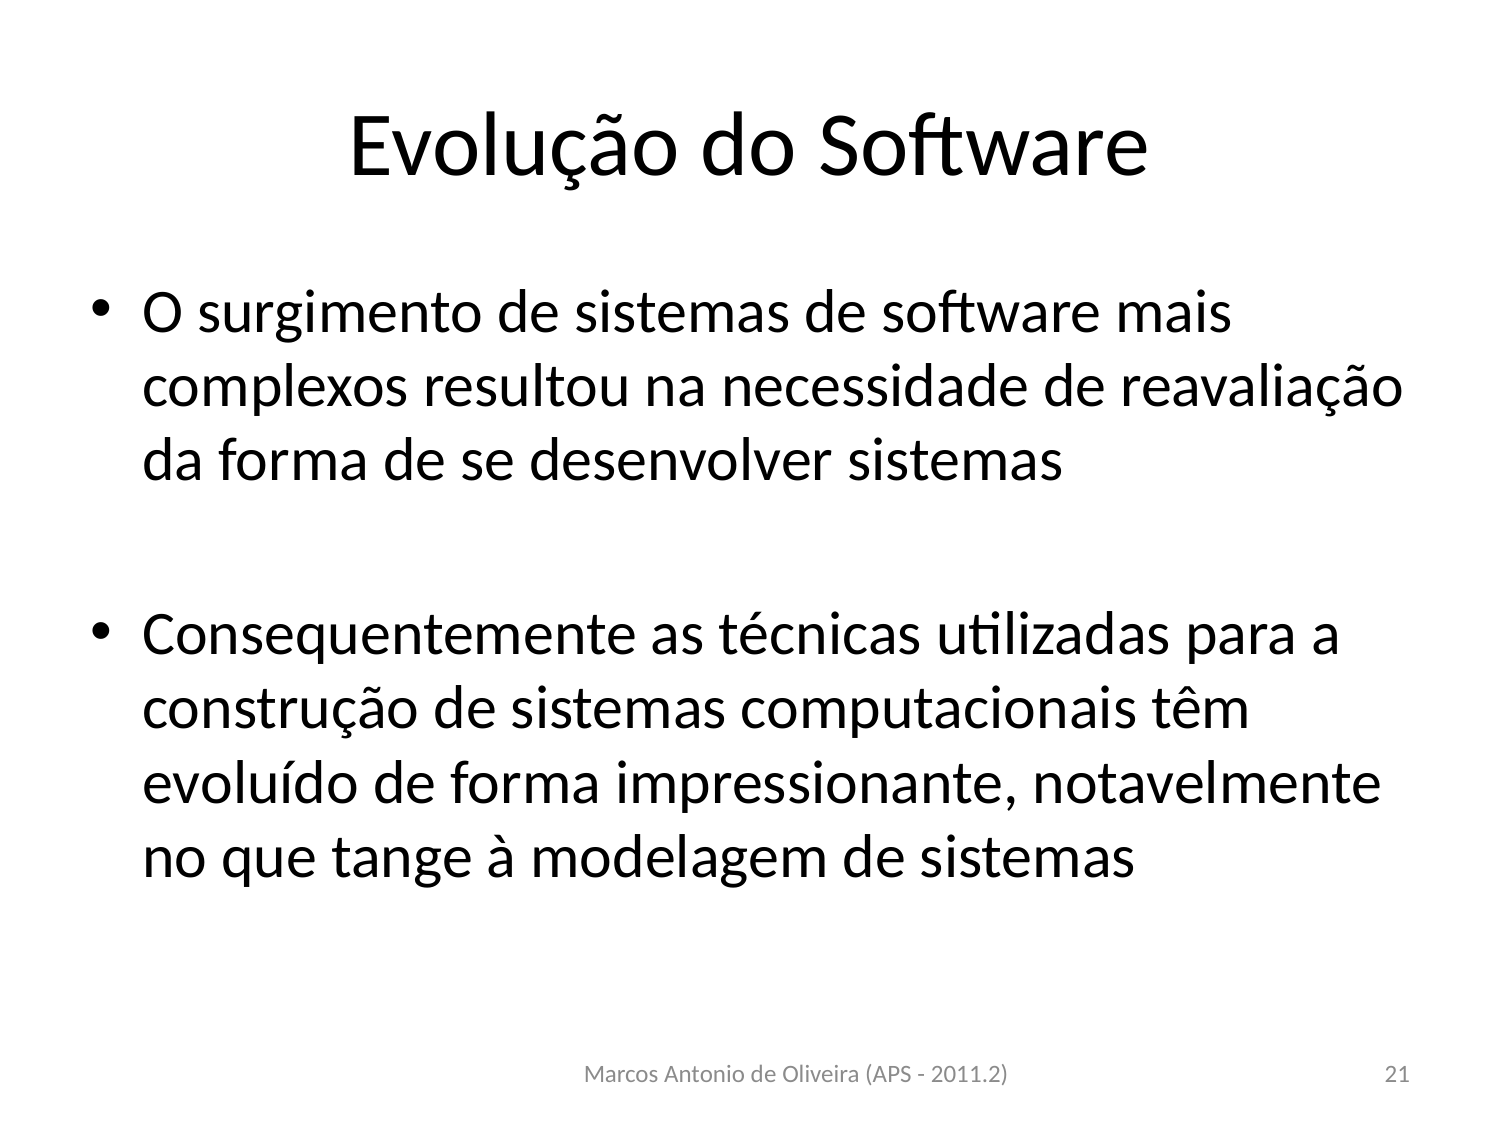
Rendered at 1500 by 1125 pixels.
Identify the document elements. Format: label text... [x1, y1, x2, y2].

title Evolução do Software [75, 45, 1425, 233]
list O surgimento de sistemas de software mais complexos resultou na necessidade de reavaliação da forma de se desenvolver sistemas Consequentemente as técnicas utilizadas para a construção de sistemas computacionais têm evoluído de forma impressionante, notavelmente no que tange à modelagem de sistemas [75, 262, 1425, 1005]
footer Marcos Antonio de Oliveira (APS - 2011.2) [512, 1042, 1074, 1103]
slide_number <número> [1074, 1042, 1425, 1103]
